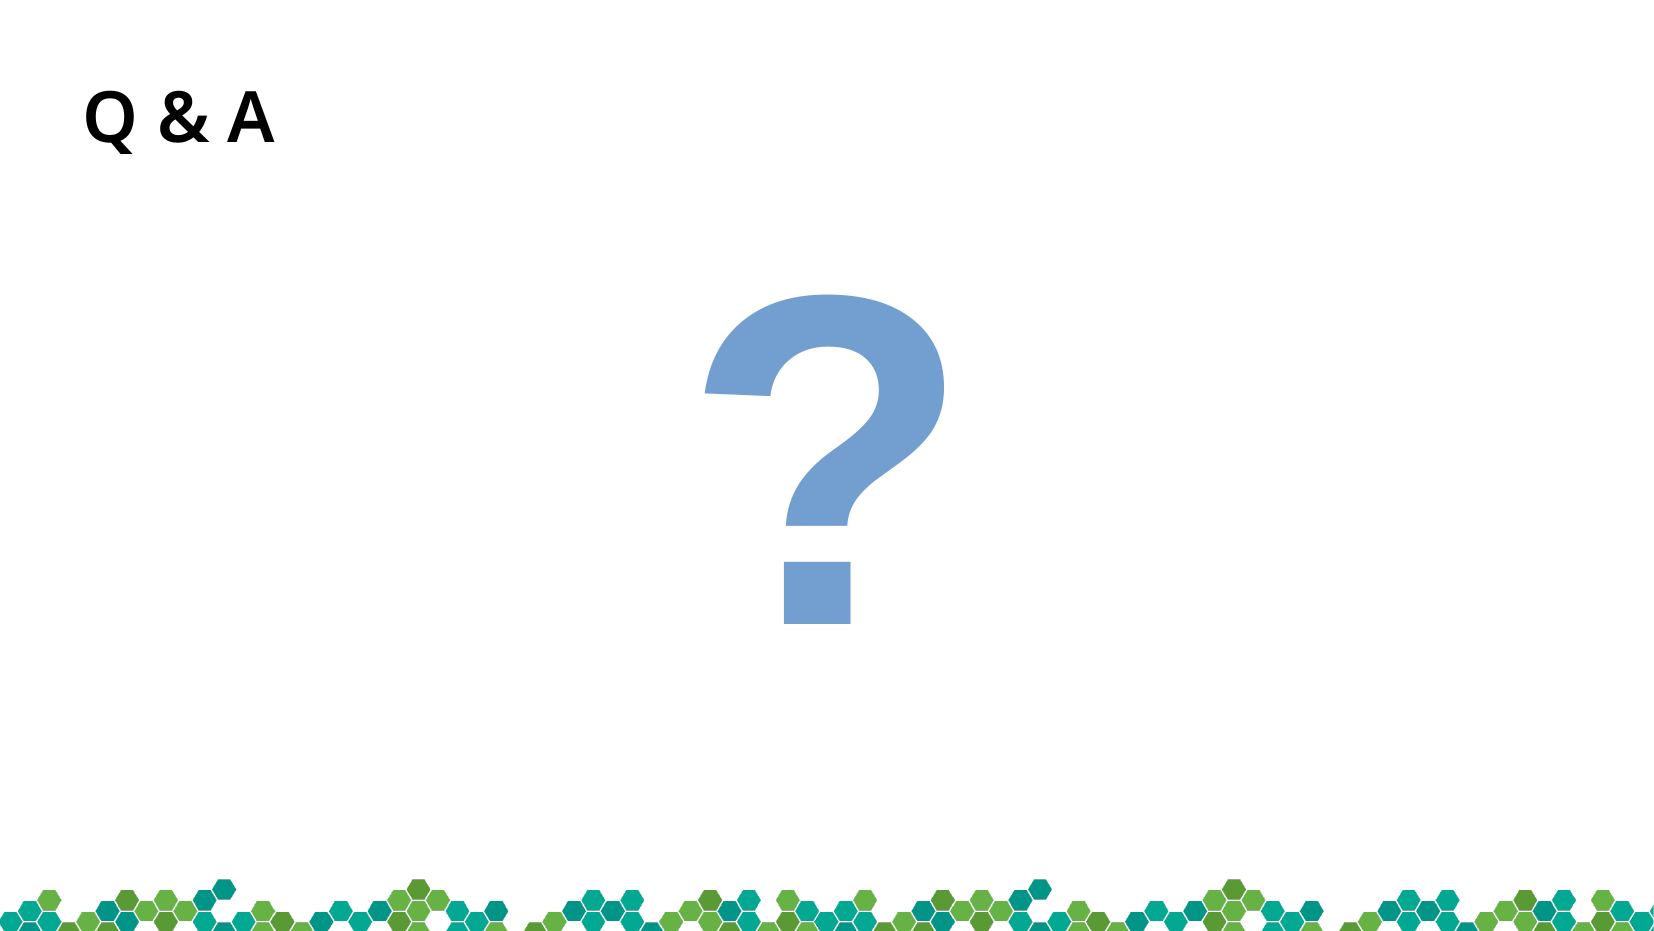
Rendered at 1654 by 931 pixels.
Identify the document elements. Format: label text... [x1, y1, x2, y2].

title Q & A [82, 37, 1571, 193]
text_box ? [668, 189, 987, 732]
picture [0, 871, 1654, 931]
